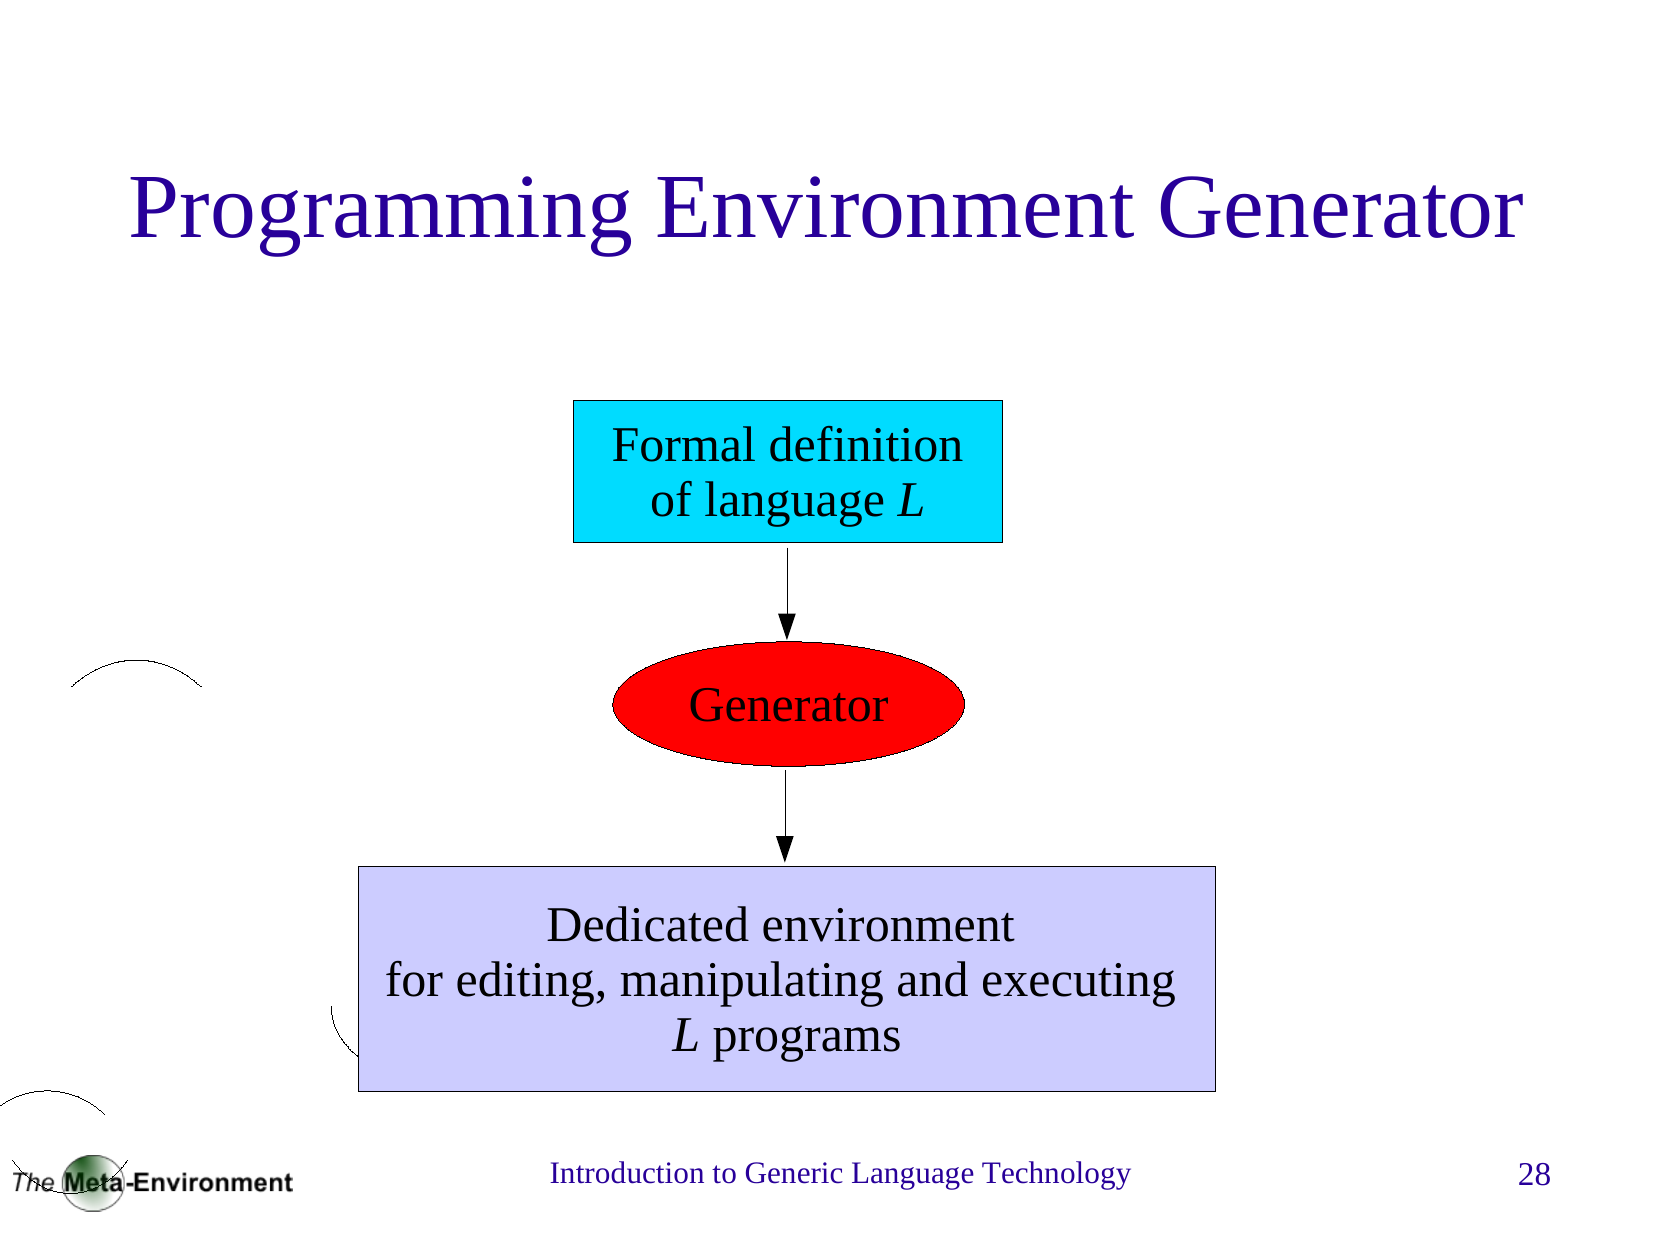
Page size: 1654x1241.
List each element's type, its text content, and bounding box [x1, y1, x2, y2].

text_box Formal definition of language L [573, 400, 1003, 543]
picture [13, 1155, 293, 1212]
text_box Generator [612, 641, 965, 767]
text_box Dedicated environment for editing, manipulating and executing L programs [358, 866, 1216, 1092]
title Programming Environment Generator [121, 102, 1534, 311]
